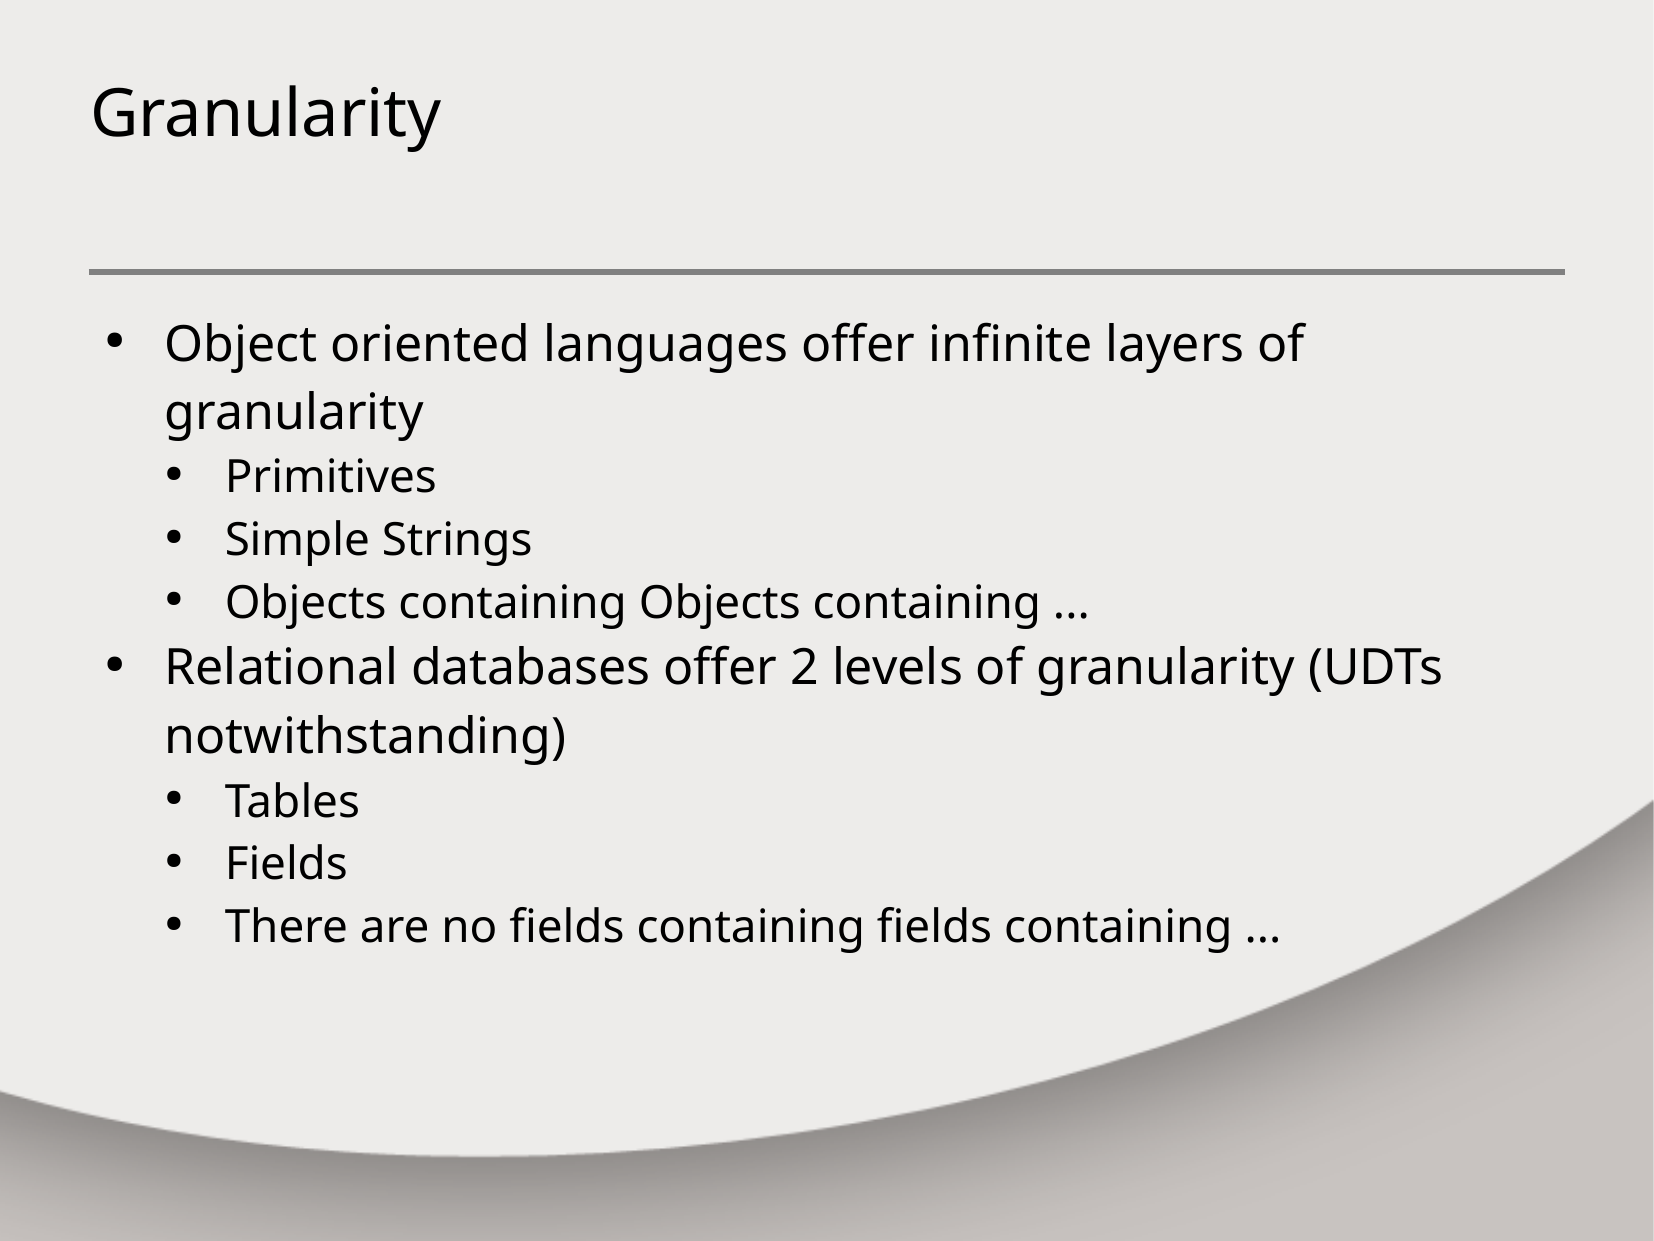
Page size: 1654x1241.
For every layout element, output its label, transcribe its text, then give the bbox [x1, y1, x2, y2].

title Granularity [90, 75, 1565, 238]
text_box Object oriented languages offer infinite layers of granularity Primitives Simple Strings Objects containing Objects containing ... Relational databases offer 2 levels of granularity (UDTs notwithstanding) Tables Fields There are no fields containing fields containing ... [90, 300, 1567, 1157]
picture [0, 0, 1654, 1241]
